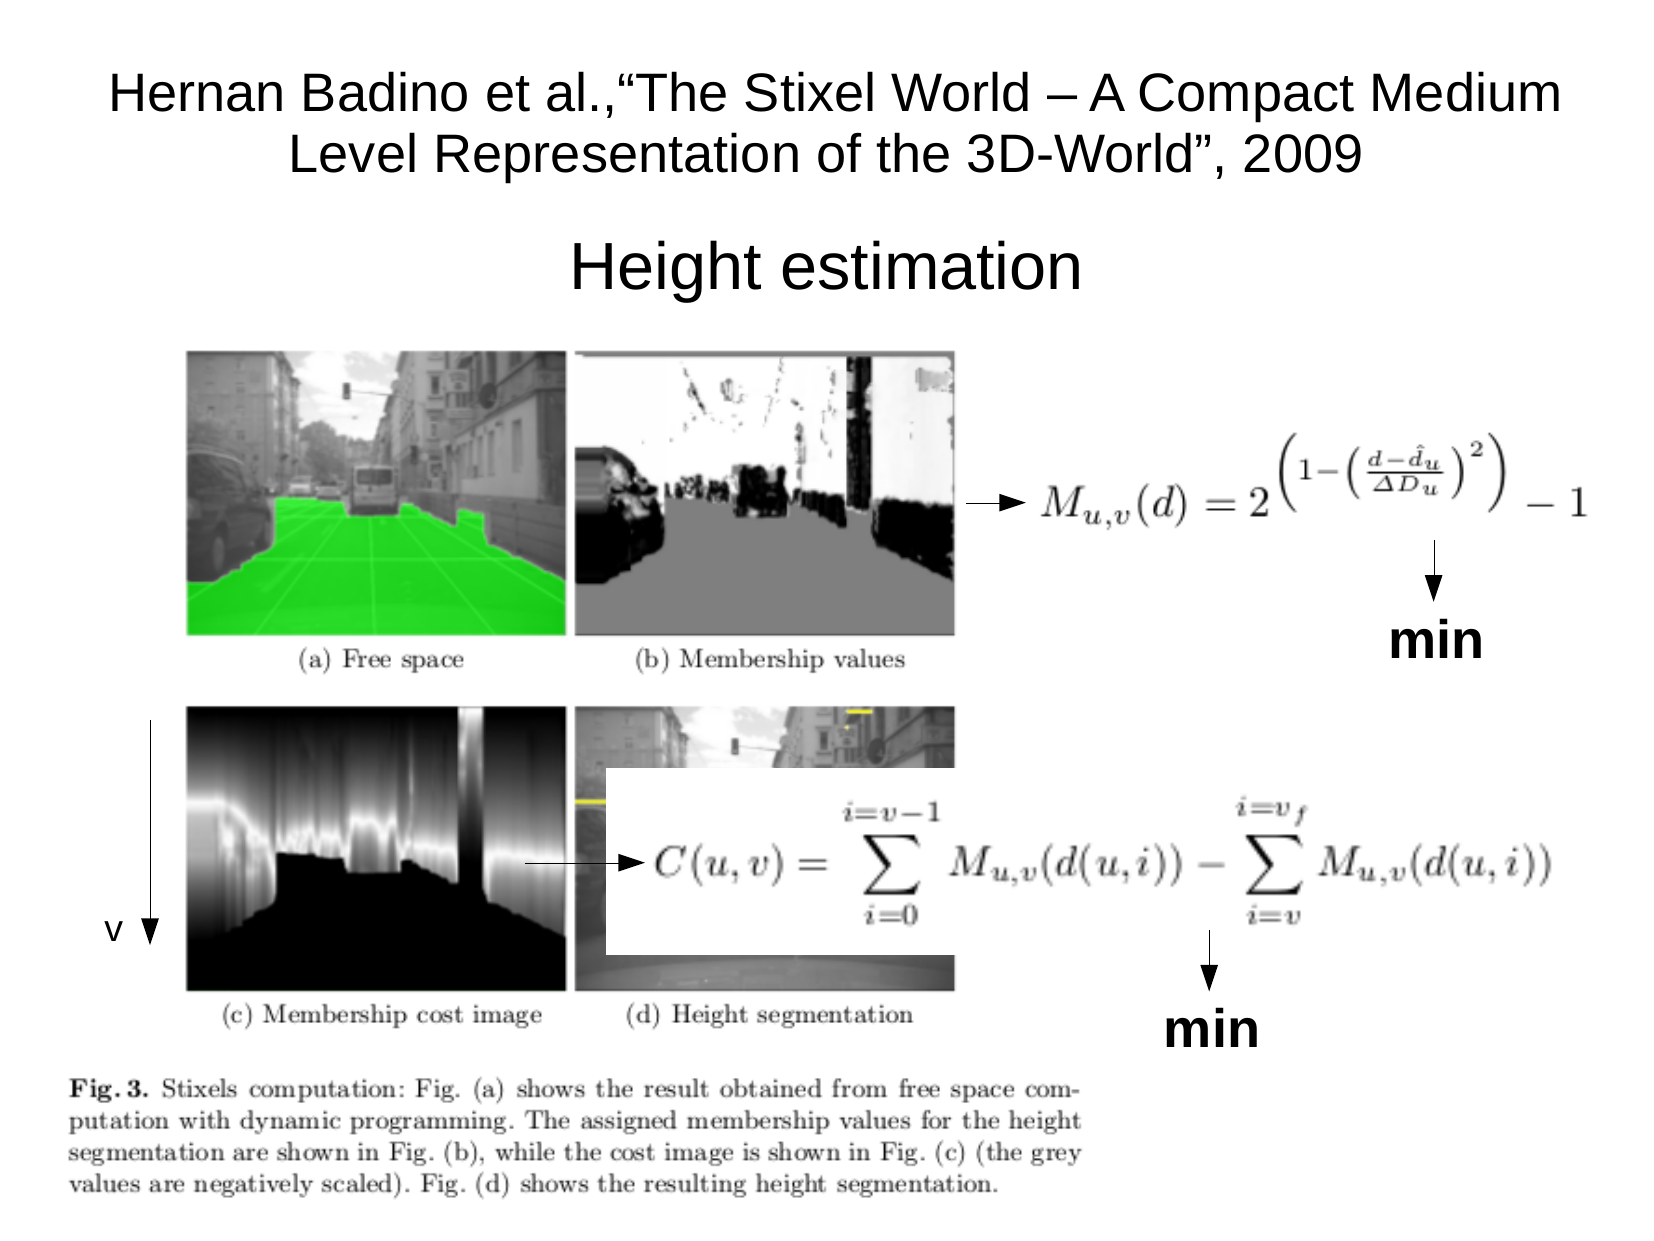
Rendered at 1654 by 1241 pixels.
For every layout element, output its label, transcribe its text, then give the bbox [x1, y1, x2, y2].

text_box min [1149, 991, 1285, 1067]
text_box Height estimation [519, 221, 1135, 311]
text_box v [89, 900, 150, 957]
title Hernan Badino et al.,“The Stixel World – A Compact Medium Level Representation of the 3D-World”, 2009 [82, 19, 1571, 227]
picture [30, 316, 1613, 1241]
text_box min [1373, 601, 1509, 678]
